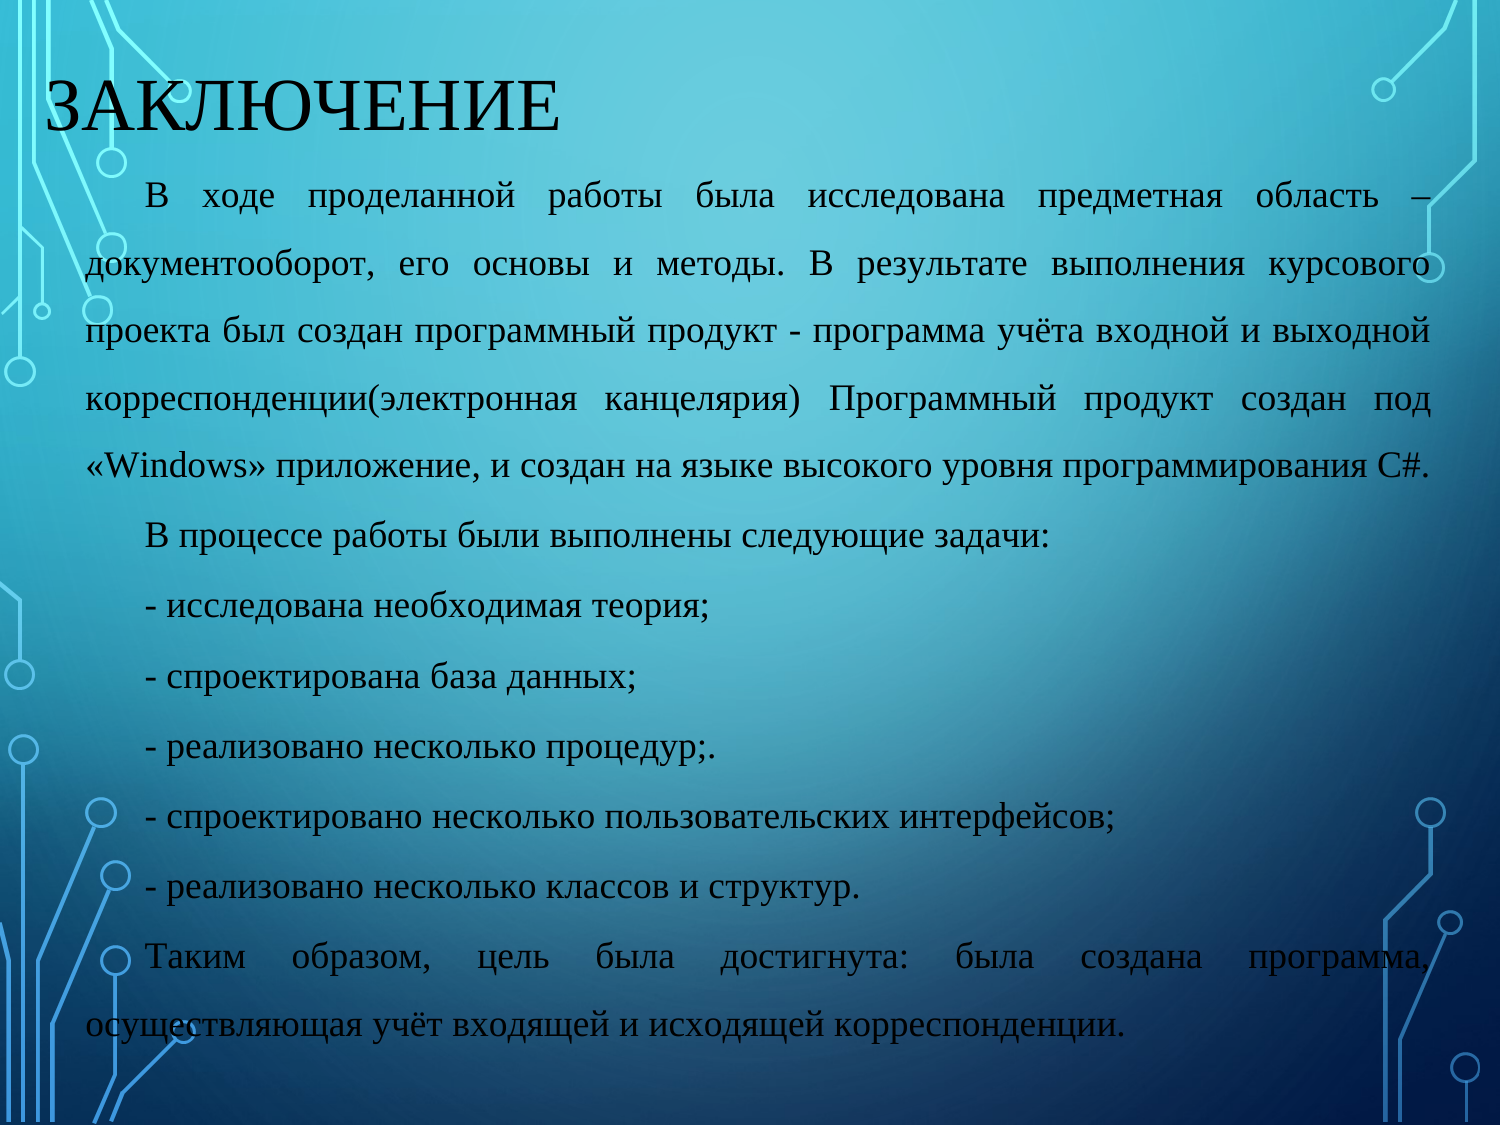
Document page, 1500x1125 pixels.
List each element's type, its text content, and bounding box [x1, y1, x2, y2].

picture [0, 0, 1500, 1125]
text_box ЗАКЛЮЧЕНИЕ [29, 29, 591, 184]
text_box В ходе проделанной работы была исследована предметная область – документооборот, его основы и методы. В результате выполнения курсового проекта был создан программный продукт - программа учёта входной и выходной корреспонденции(электронная канцелярия) Программный продукт создан под «Windows» приложение, и создан на языке высокого уровня программирования С#. В процессе работы были выполнены следующие задачи: - исследована необходимая теория; - спроектирована база данных; - реализовано несколько процедур;. - спроектировано несколько пользовательских интерфейсов; - реализовано несколько классов и структур. Таким образом, цель была достигнута: была создана программа, осуществляющая учёт входящей и исходящей корреспонденции. [70, 140, 1447, 1064]
